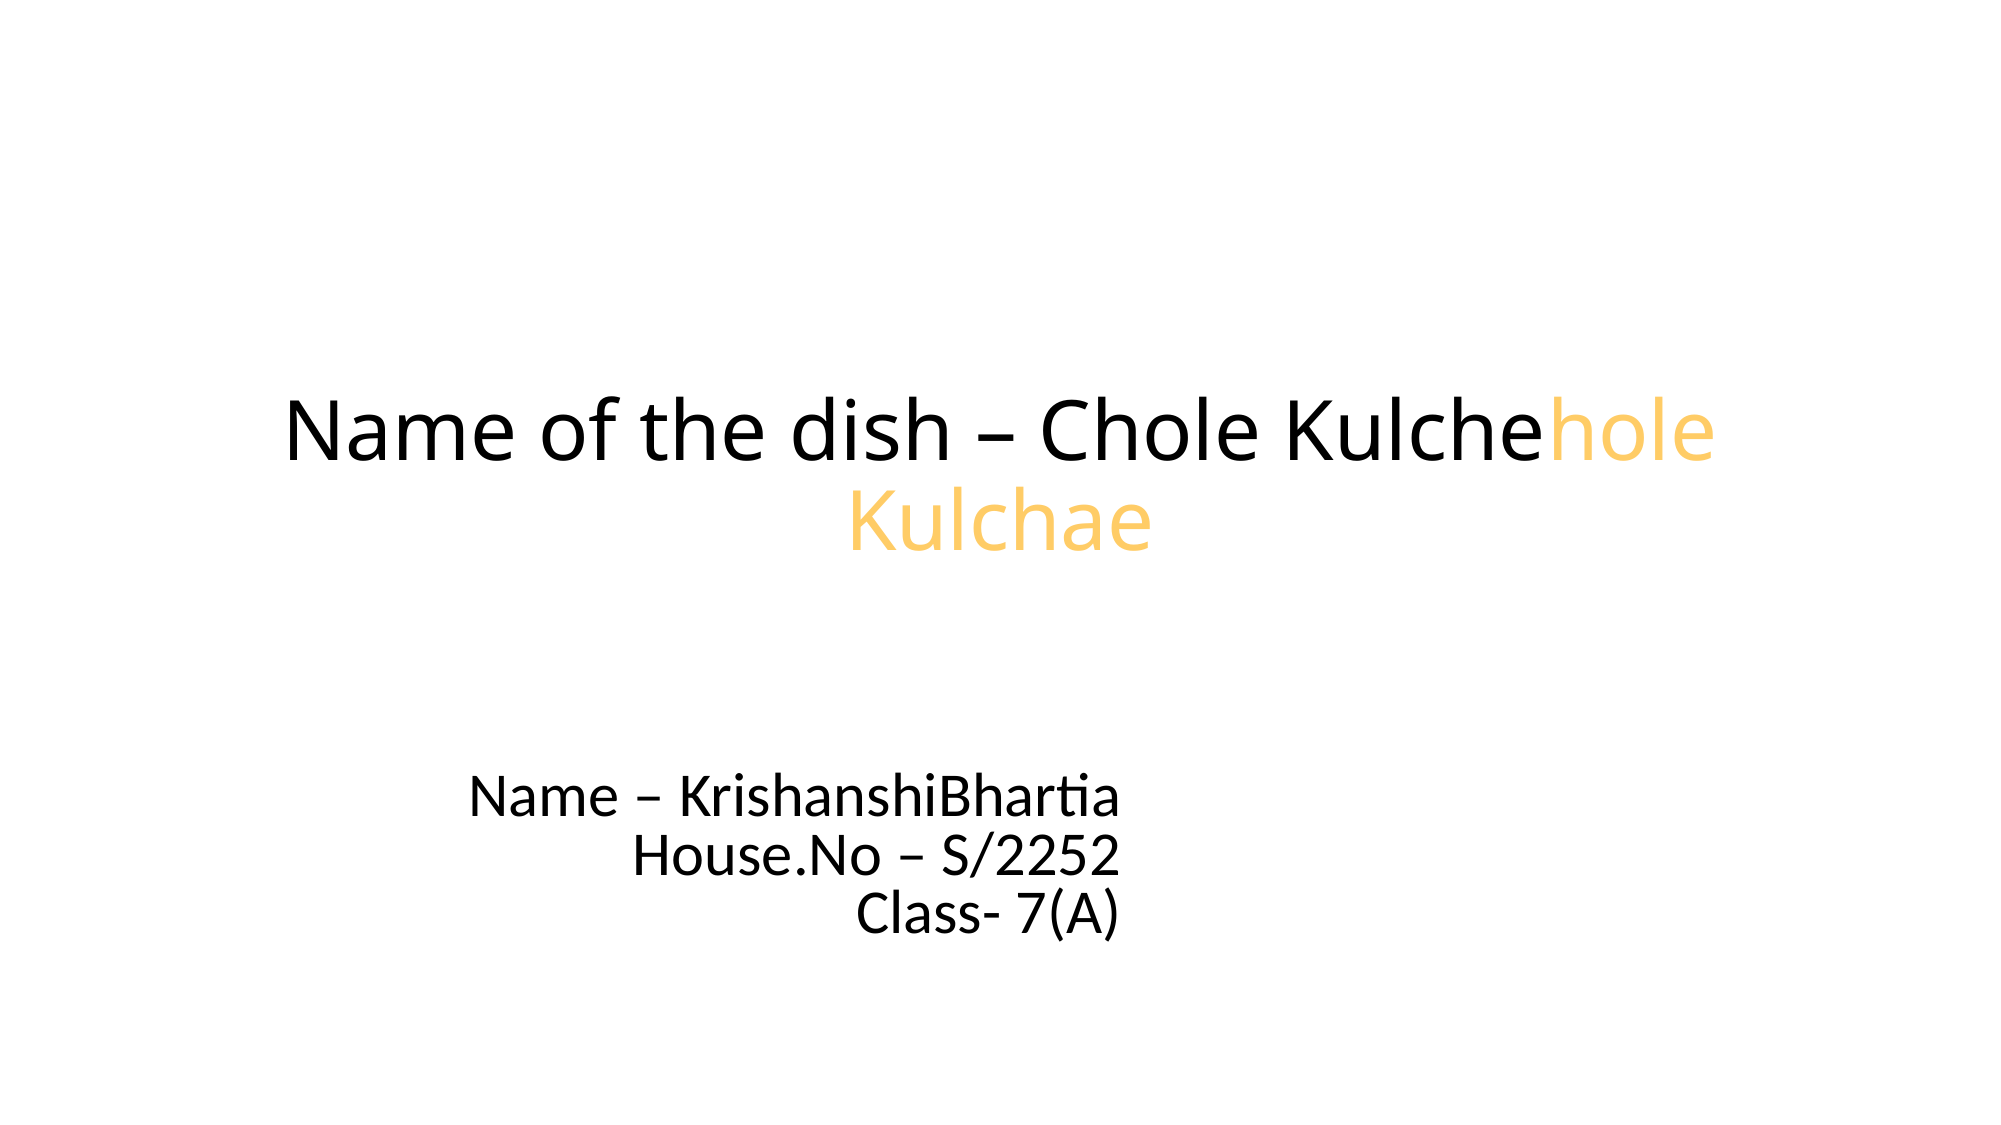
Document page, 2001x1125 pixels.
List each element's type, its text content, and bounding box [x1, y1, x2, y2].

title Name of the dish – Chole Kulchehole Kulchae [249, 184, 1750, 576]
subtitle Name – KrishanshiBhartia House.No – S/2252 Class- 7(A) [453, 779, 1954, 1052]
